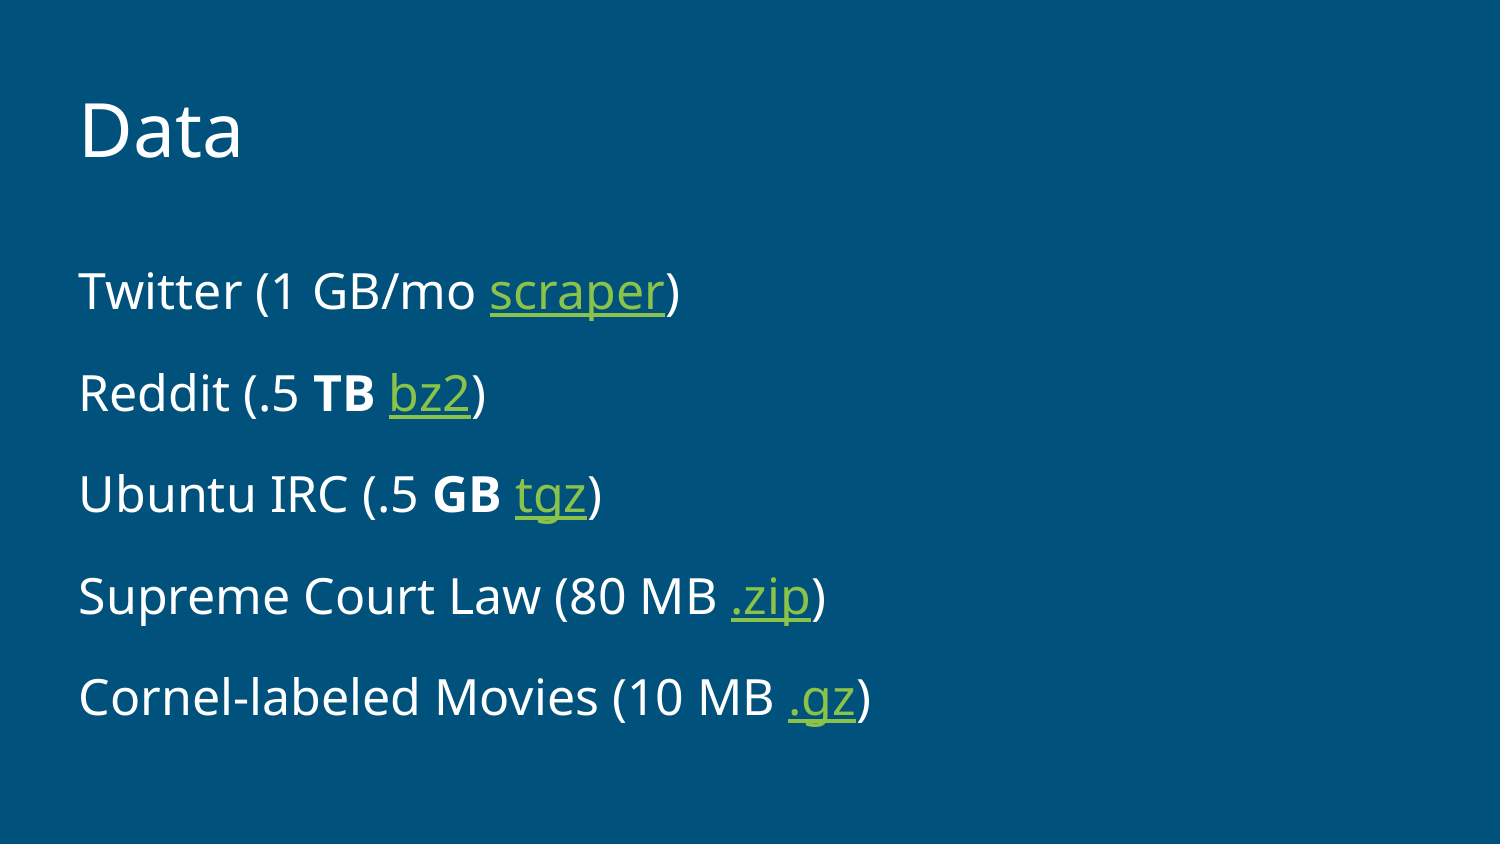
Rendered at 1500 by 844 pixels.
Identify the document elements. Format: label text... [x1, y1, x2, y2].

list Twitter (1 GB/mo scraper) Reddit (.5 TB bz2) Ubuntu IRC (.5 GB tgz) Supreme Court Law (80 MB .zip) Cornel-labeled Movies (10 MB .gz) [63, 244, 1437, 750]
title Data [63, 75, 1437, 188]
